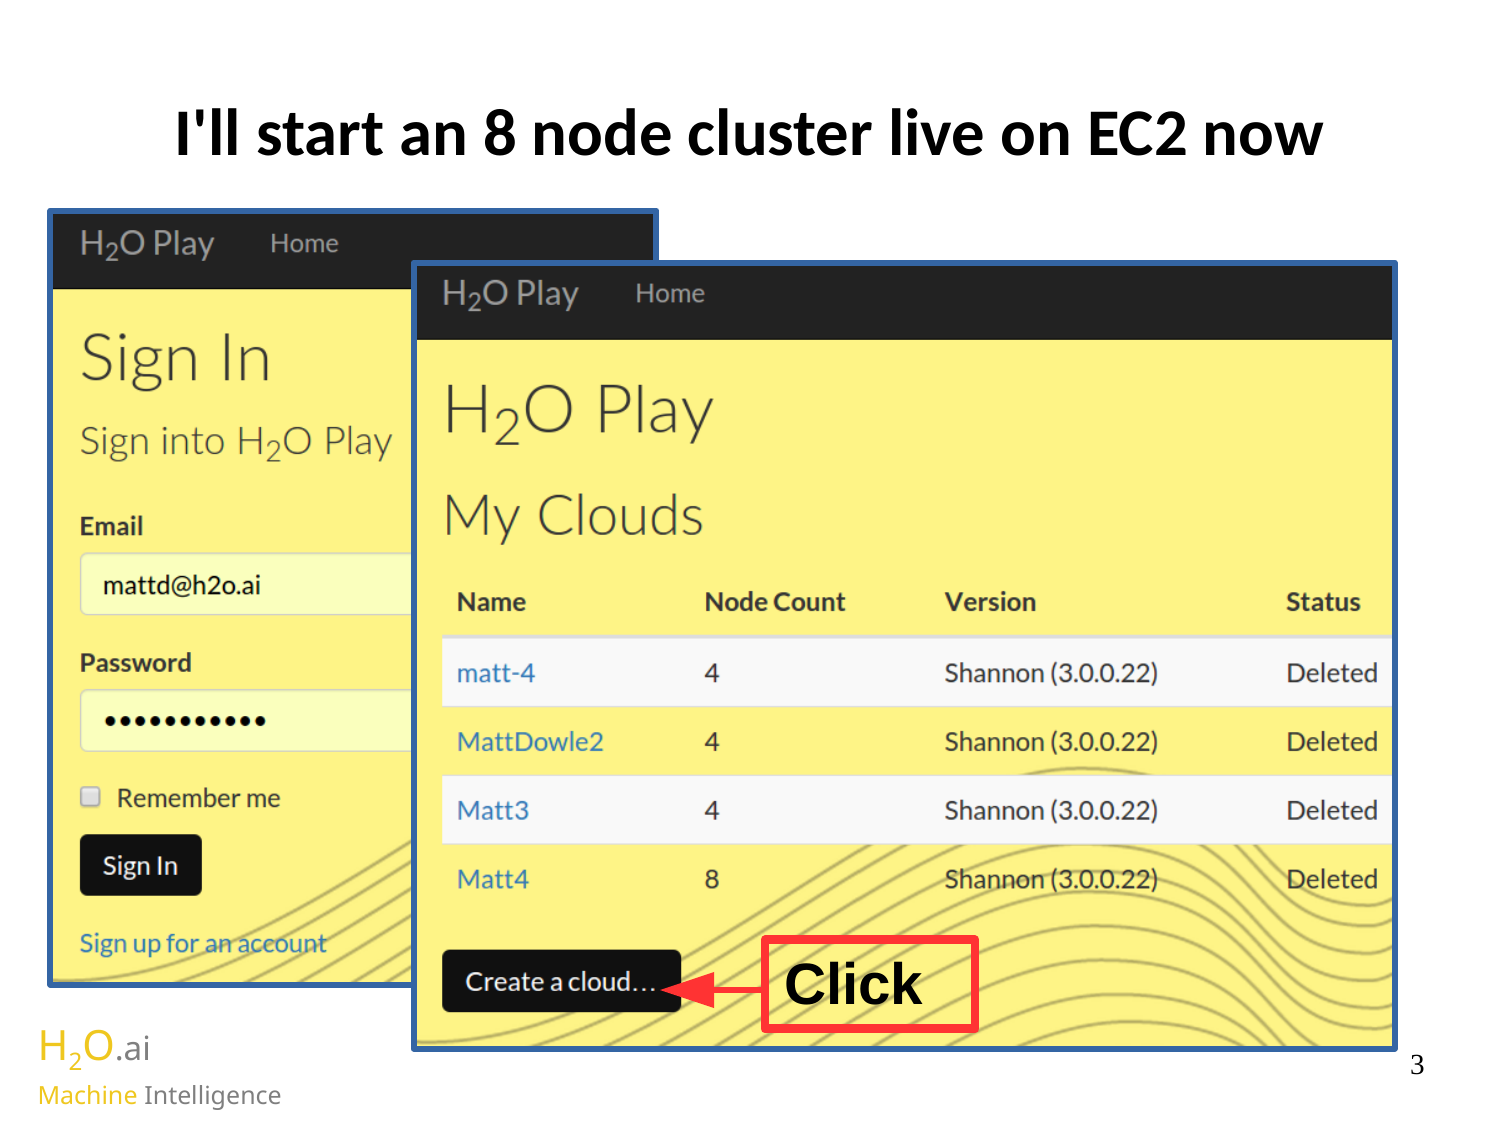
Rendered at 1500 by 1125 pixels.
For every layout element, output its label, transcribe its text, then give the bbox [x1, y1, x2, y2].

text_box Click [765, 939, 976, 1029]
picture [53, 213, 654, 982]
title I'll start an 8 node cluster live on EC2 now [0, 15, 1500, 263]
picture [416, 265, 1392, 1046]
